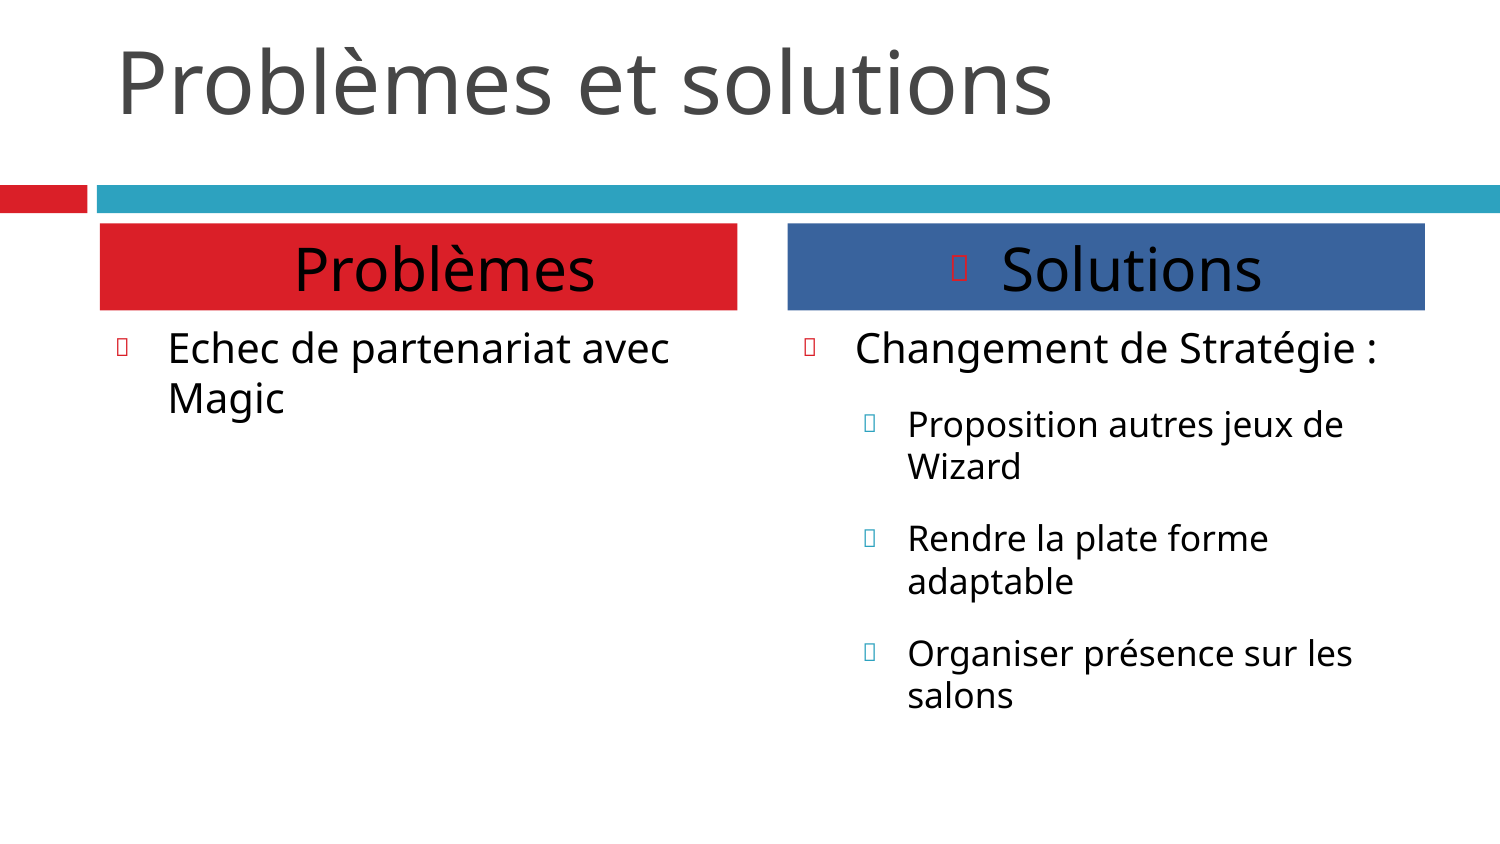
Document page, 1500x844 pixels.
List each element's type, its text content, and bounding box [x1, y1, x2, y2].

title Problèmes et solutions [100, 19, 1438, 185]
list Problèmes [99, 223, 738, 311]
list Changement de Stratégie : Proposition autres jeux de Wizard Rendre la plate forme adaptable Organiser présence sur les salons [787, 314, 1425, 747]
list Solutions [787, 223, 1425, 311]
list Echec de partenariat avec Magic [99, 314, 738, 747]
